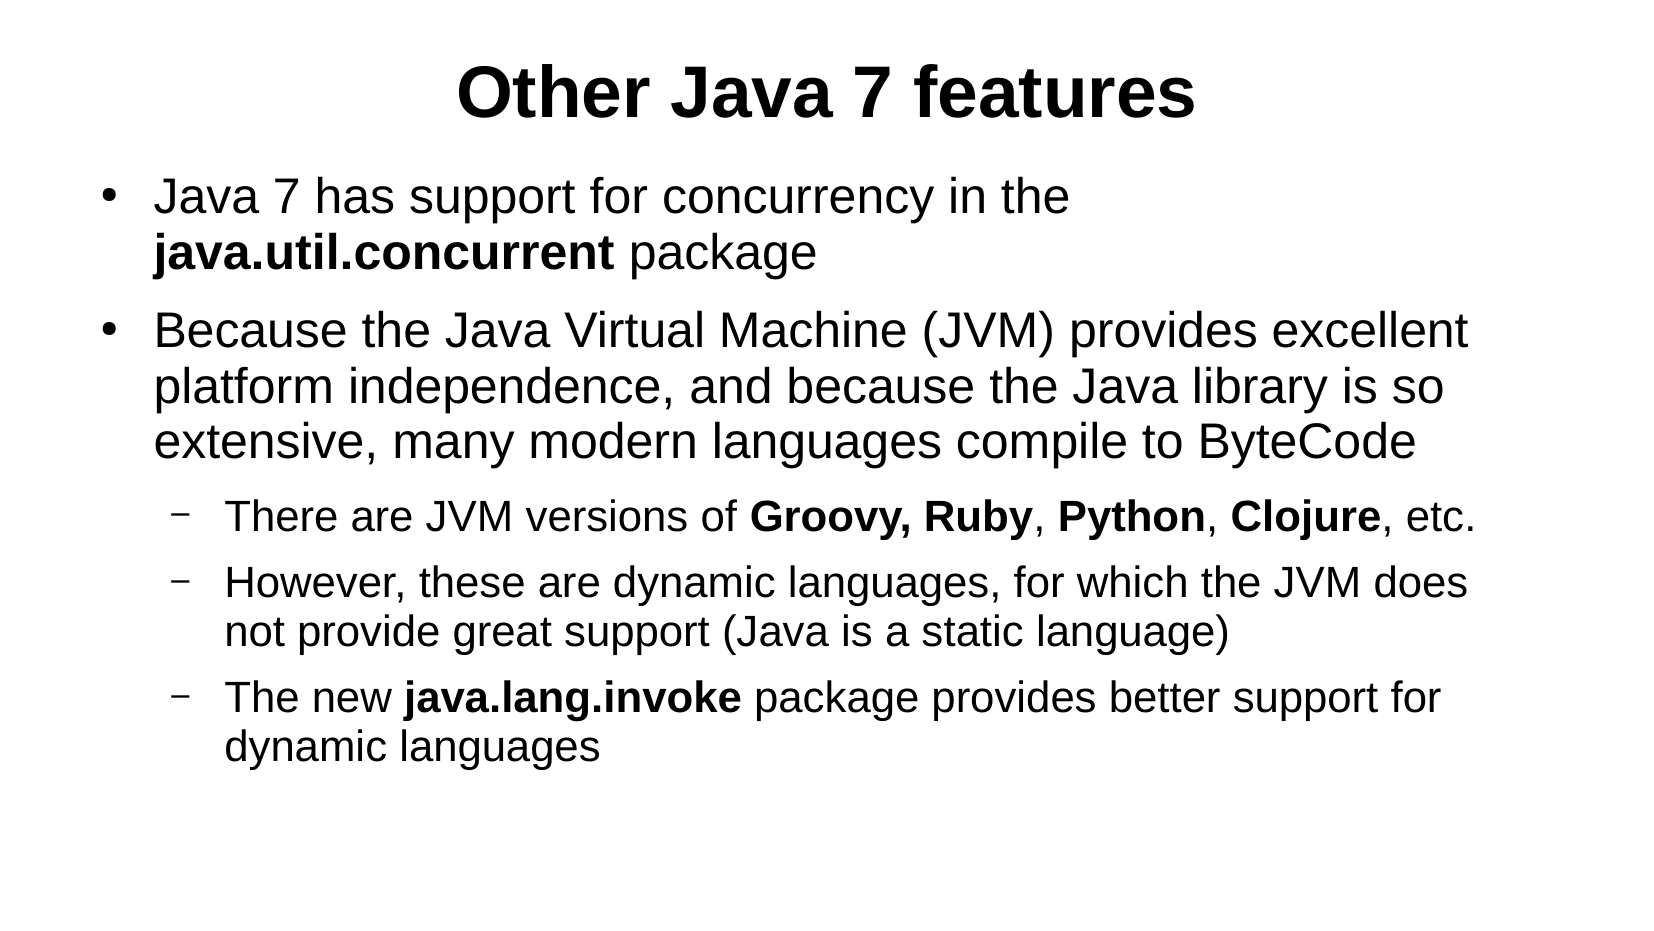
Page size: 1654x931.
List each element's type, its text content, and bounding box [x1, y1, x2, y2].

title Other Java 7 features [82, 37, 1571, 147]
list Java 7 has support for concurrency in the java.util.concurrent package Because the Java Virtual Machine (JVM) provides excellent platform independence, and because the Java library is so extensive, many modern languages compile to ByteCode There are JVM versions of Groovy, Ruby, Python, Clojure, etc. However, these are dynamic languages, for which the JVM does not provide great support (Java is a static language) The new java.lang.invoke package provides better support for dynamic languages [82, 168, 1538, 889]
